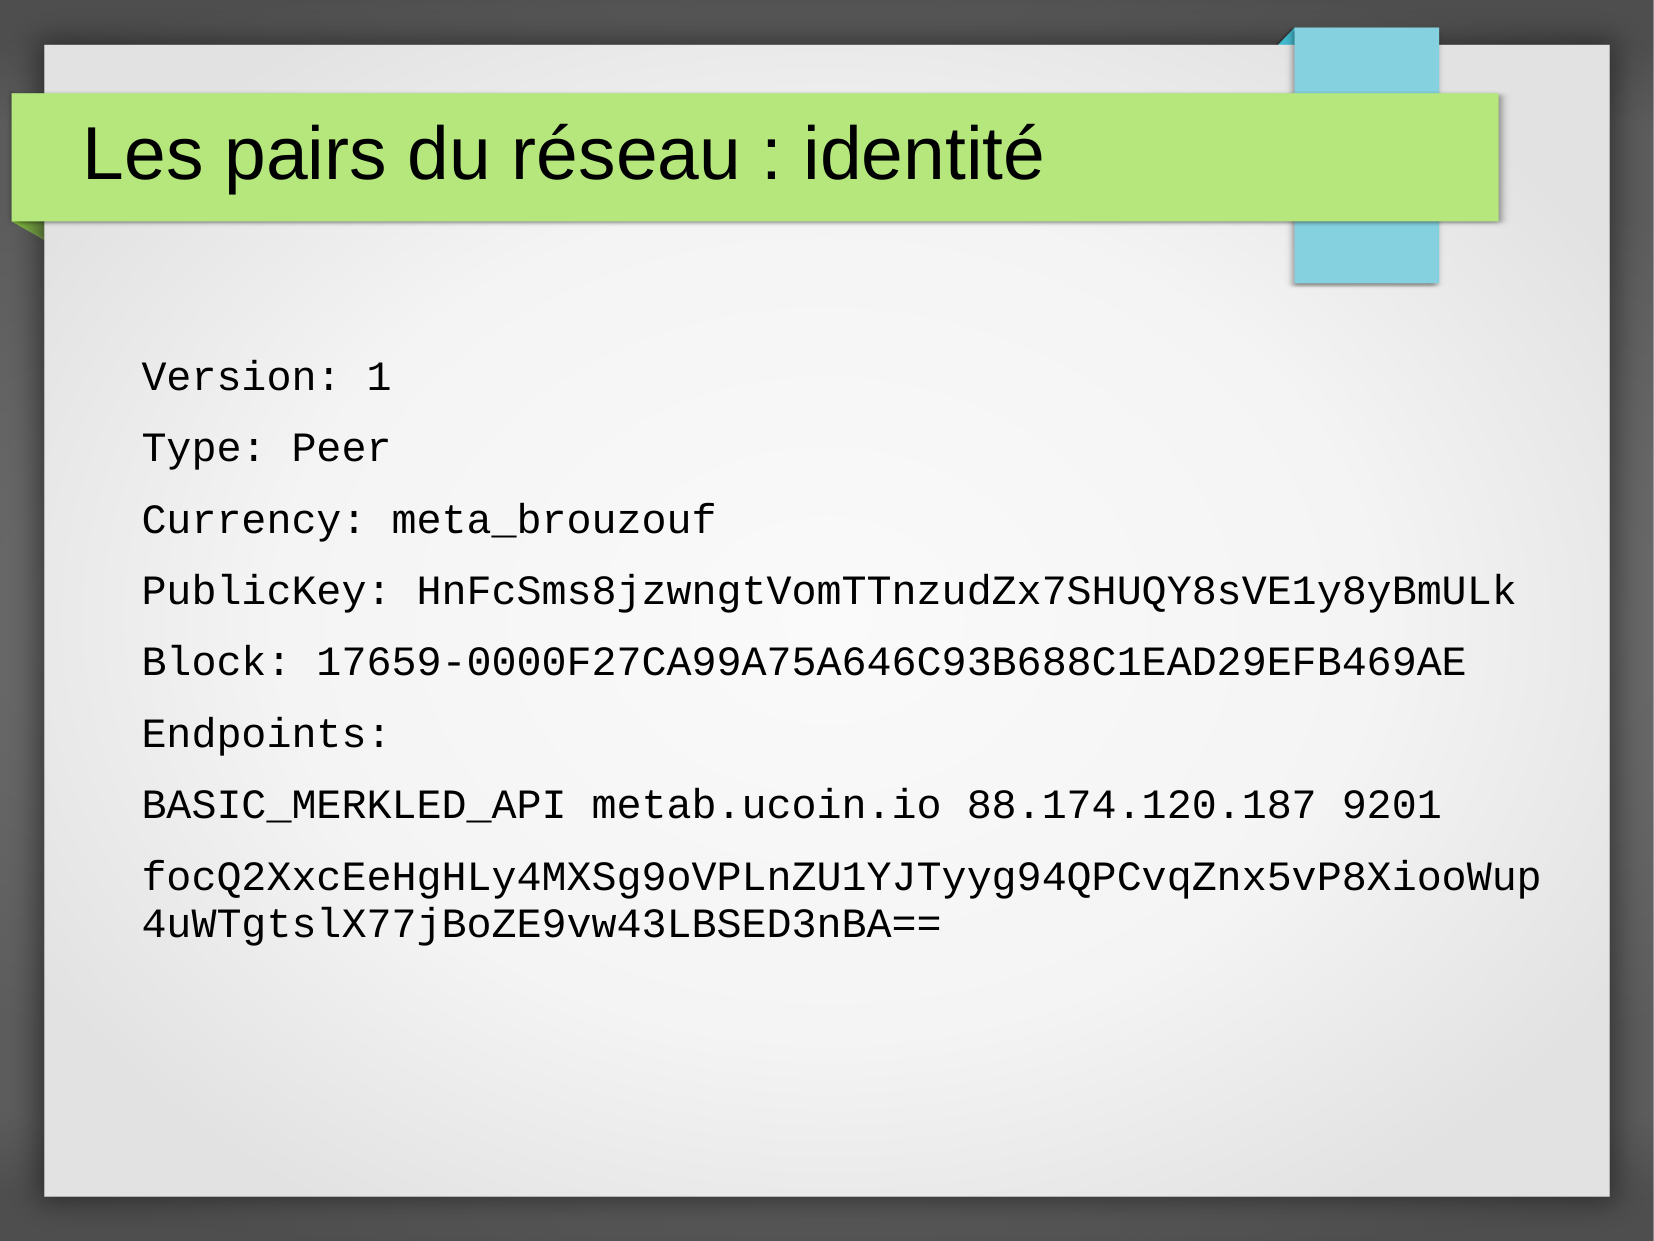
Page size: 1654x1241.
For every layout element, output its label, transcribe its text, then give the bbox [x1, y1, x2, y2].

picture [0, 0, 1654, 1241]
title Les pairs du réseau : identité [82, 94, 1501, 213]
subtitle Version: 1 Type: Peer Currency: meta_brouzouf PublicKey: HnFcSms8jzwngtVomTTnzudZx7SHUQY8sVE1y8yBmULk Block: 17659-0000F27CA99A75A646C93B688C1EAD29EFB469AE Endpoints: BASIC_MERKLED_API metab.ucoin.io 88.174.120.187 9201 focQ2XxcEeHgHLy4MXSg9oVPLnZU1YJTyyg94QPCvqZnx5vP8XiooWup4uWTgtslX77jBoZE9vw43LBSED3nBA== [141, 355, 1549, 1075]
